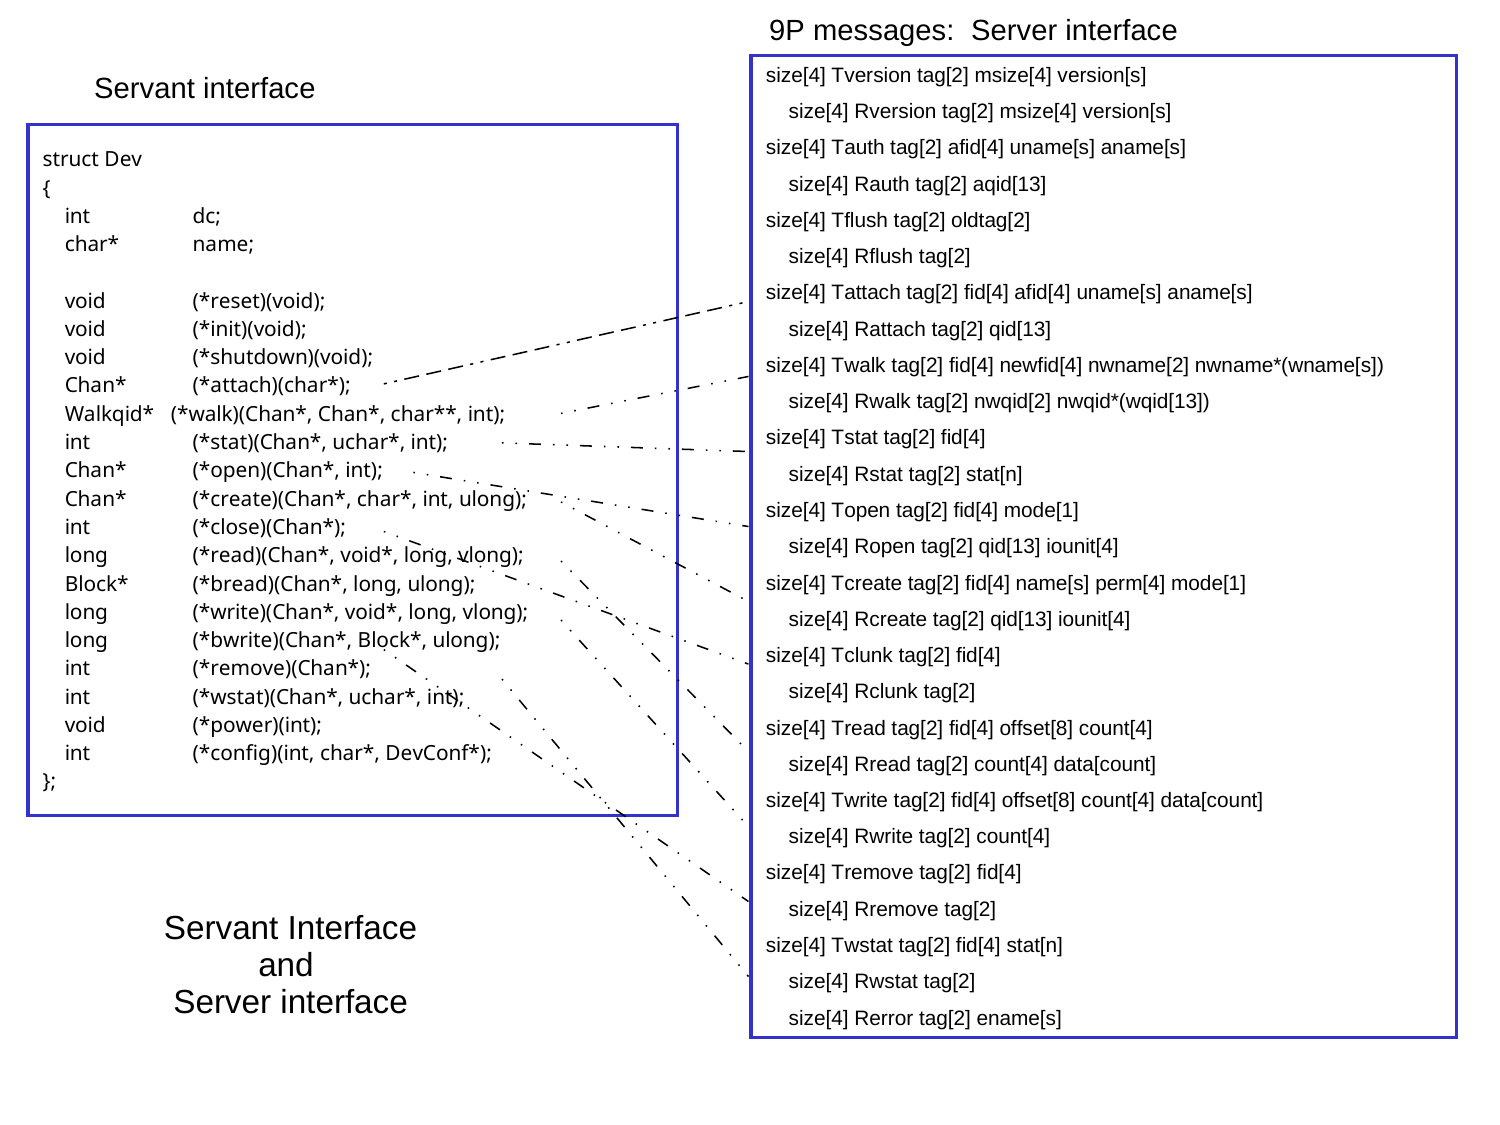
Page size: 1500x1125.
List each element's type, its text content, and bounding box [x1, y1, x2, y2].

text_box Servant Interface and Server interface [149, 901, 433, 1029]
text_box struct Dev { int dc; char* name; void (*reset)(void); void (*init)(void); void (*shutdown)(void); Chan* (*attach)(char*); Walkqid* (*walk)(Chan*, Chan*, char**, int); int (*stat)(Chan*, uchar*, int); Chan* (*open)(Chan*, int); Chan* (*create)(Chan*, char*, int, ulong); int (*close)(Chan*); long (*read)(Chan*, void*, long, vlong); Block* (*bread)(Chan*, long, ulong); long (*write)(Chan*, void*, long, vlong); long (*bwrite)(Chan*, Block*, ulong); int (*remove)(Chan*); int (*wstat)(Chan*, uchar*, int); void (*power)(int); int (*config)(int, char*, DevConf*); }; [27, 124, 678, 816]
text_box 9P messages: Server interface [754, 6, 1194, 55]
text_box size[4] Tversion tag[2] msize[4] version[s] size[4] Rversion tag[2] msize[4] version[s] size[4] Tauth tag[2] afid[4] uname[s] aname[s] size[4] Rauth tag[2] aqid[13] size[4] Tflush tag[2] oldtag[2] size[4] Rflush tag[2] size[4] Tattach tag[2] fid[4] afid[4] uname[s] aname[s] size[4] Rattach tag[2] qid[13] size[4] Twalk tag[2] fid[4] newfid[4] nwname[2] nwname*(wname[s]) size[4] Rwalk tag[2] nwqid[2] nwqid*(wqid[13]) size[4] Tstat tag[2] fid[4] size[4] Rstat tag[2] stat[n] size[4] Topen tag[2] fid[4] mode[1] size[4] Ropen tag[2] qid[13] iounit[4] size[4] Tcreate tag[2] fid[4] name[s] perm[4] mode[1] size[4] Rcreate tag[2] qid[13] iounit[4] size[4] Tclunk tag[2] fid[4] size[4] Rclunk tag[2] size[4] Tread tag[2] fid[4] offset[8] count[4] size[4] Rread tag[2] count[4] data[count] size[4] Twrite tag[2] fid[4] offset[8] count[4] data[count] size[4] Rwrite tag[2] count[4] size[4] Tremove tag[2] fid[4] size[4] Rremove tag[2] size[4] Twstat tag[2] fid[4] stat[n] size[4] Rwstat tag[2] size[4] Rerror tag[2] ename[s] [751, 55, 1457, 1038]
text_box Servant interface [79, 64, 331, 113]
